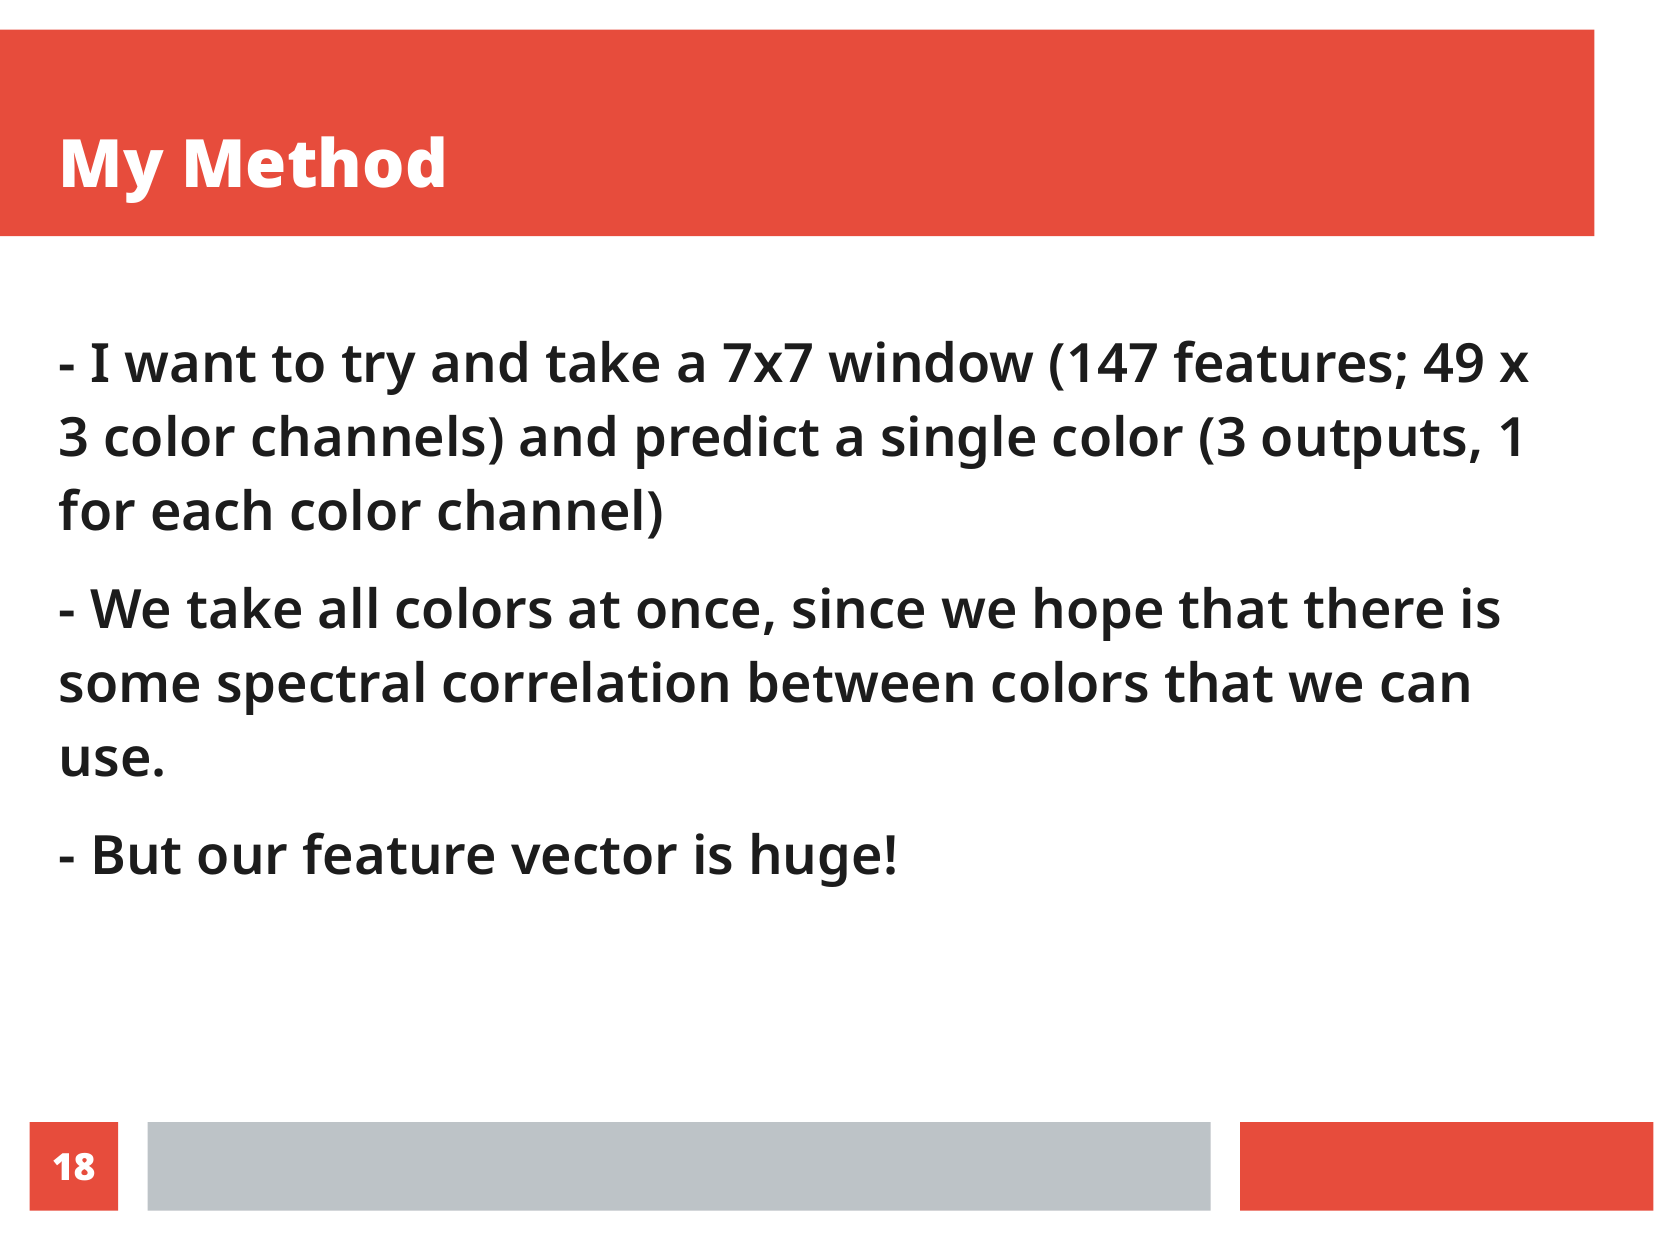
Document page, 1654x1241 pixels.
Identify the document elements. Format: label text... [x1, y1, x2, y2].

title My Method [59, 59, 1595, 207]
list - I want to try and take a 7x7 window (147 features; 49 x 3 color channels) and predict a single color (3 outputs, 1 for each color channel) - We take all colors at once, since we hope that there is some spectral correlation between colors that we can use. - But our feature vector is huge! [59, 324, 1565, 1093]
